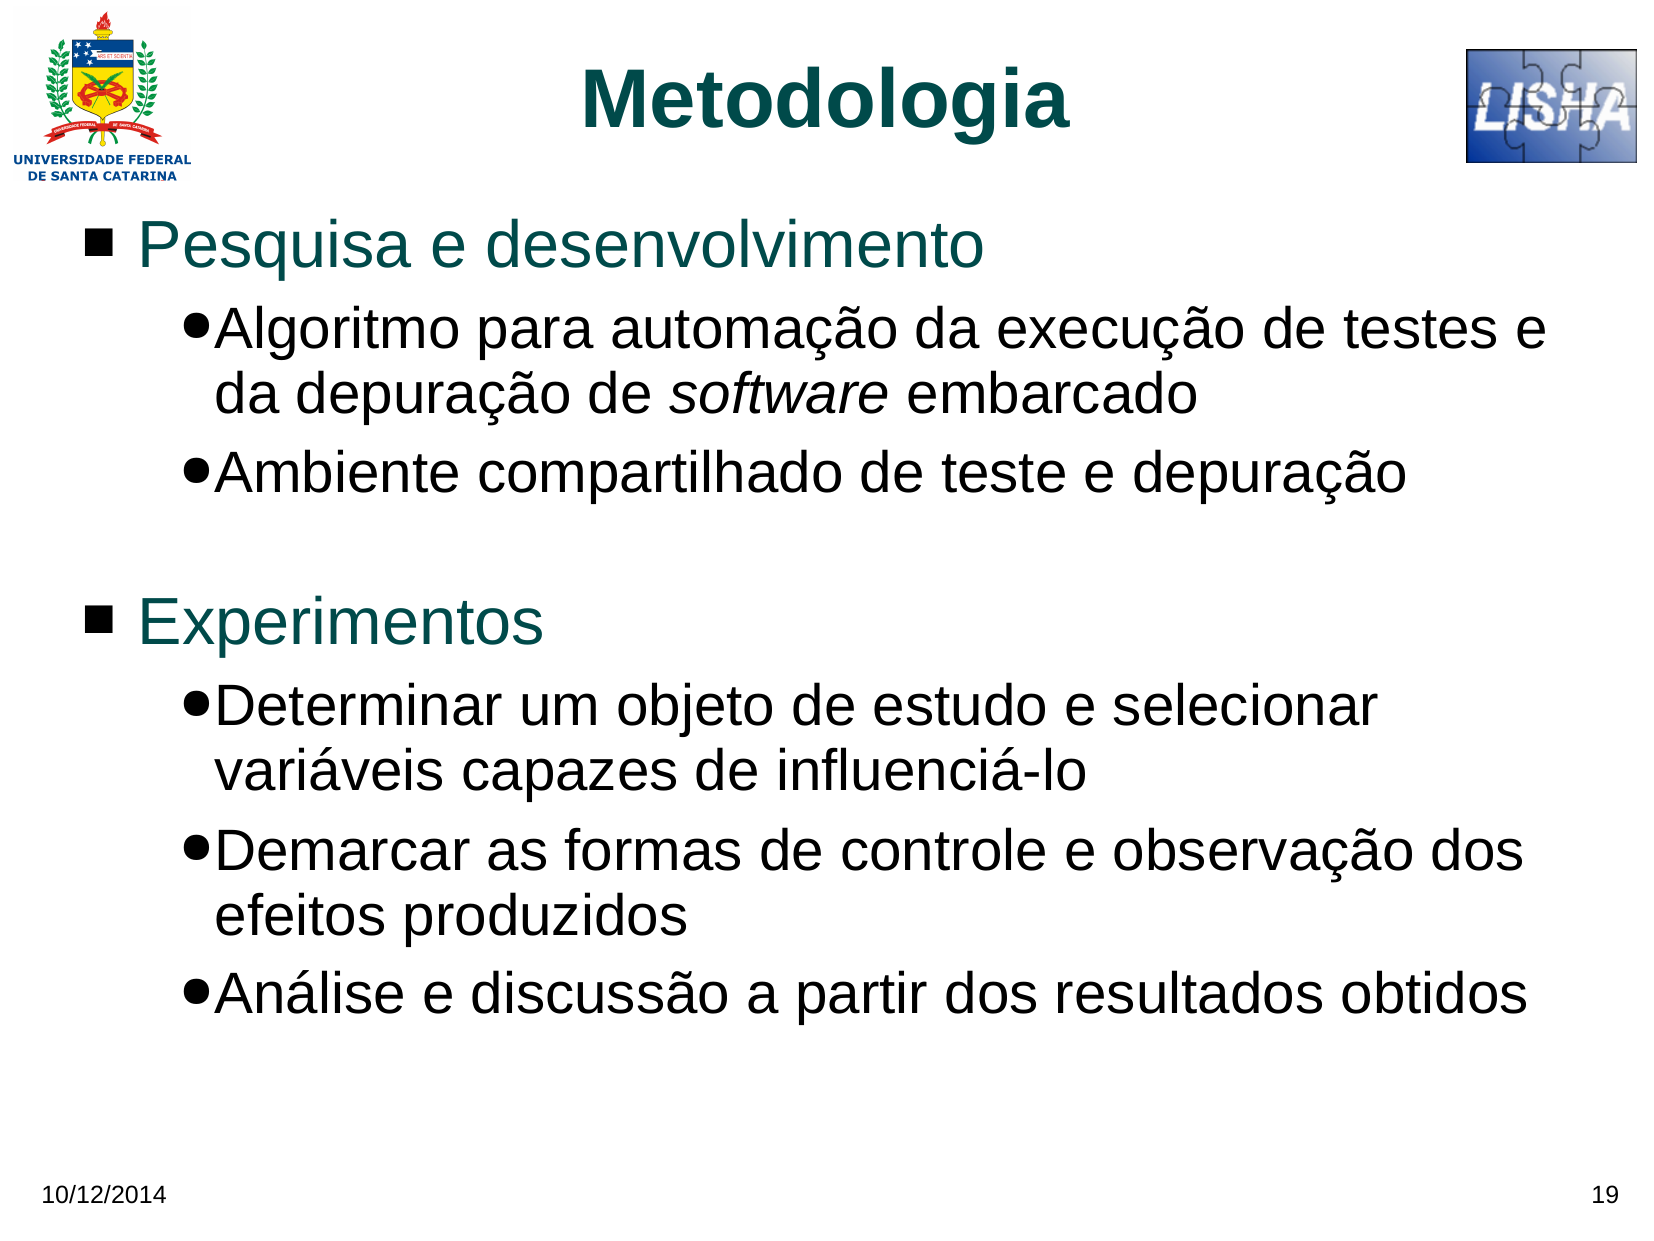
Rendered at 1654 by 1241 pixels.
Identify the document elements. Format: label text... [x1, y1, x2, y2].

picture [13, 6, 191, 181]
picture [1466, 49, 1637, 163]
title Metodologia [190, 27, 1461, 184]
list Pesquisa e desenvolvimento Algoritmo para automação da execução de testes e da depuração de software embarcado Ambiente compartilhado de teste e depuração Experimentos Determinar um objeto de estudo e selecionar variáveis capazes de influenciá-lo Demarcar as formas de controle e observação dos efeitos produzidos Análise e discussão a partir dos resultados obtidos [37, 207, 1613, 1195]
